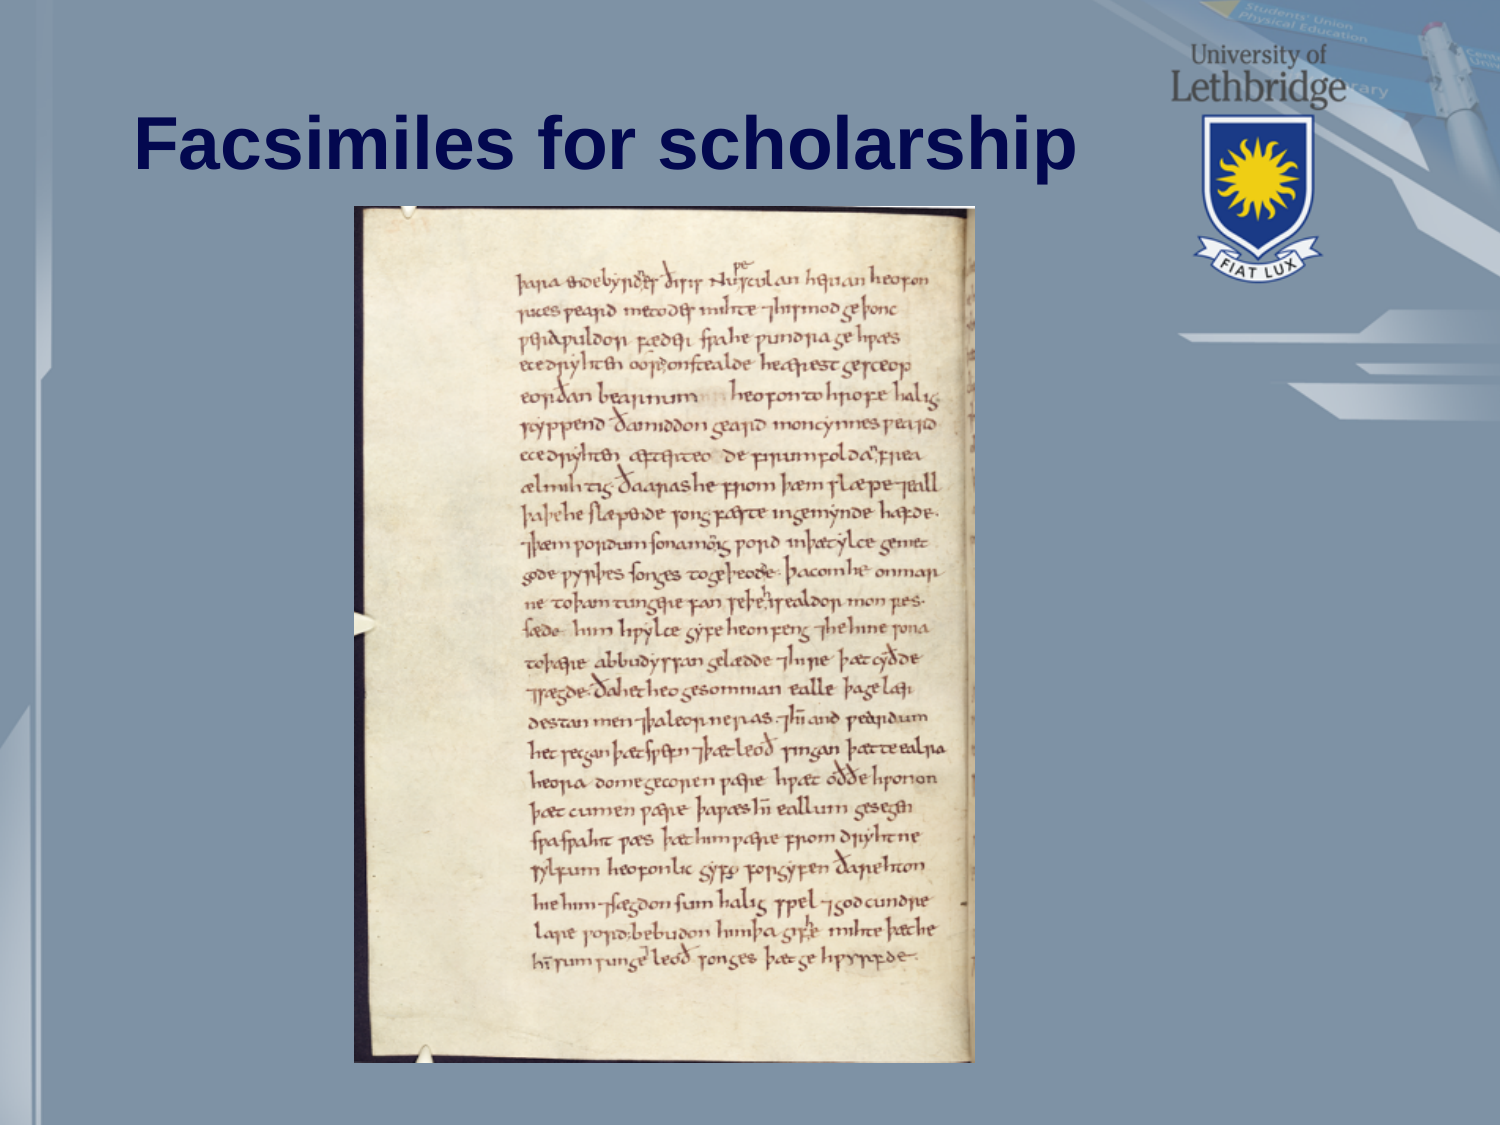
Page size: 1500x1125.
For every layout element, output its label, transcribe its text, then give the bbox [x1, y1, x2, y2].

picture [0, 0, 1500, 1125]
title Facsimiles for scholarship [75, 53, 1138, 235]
